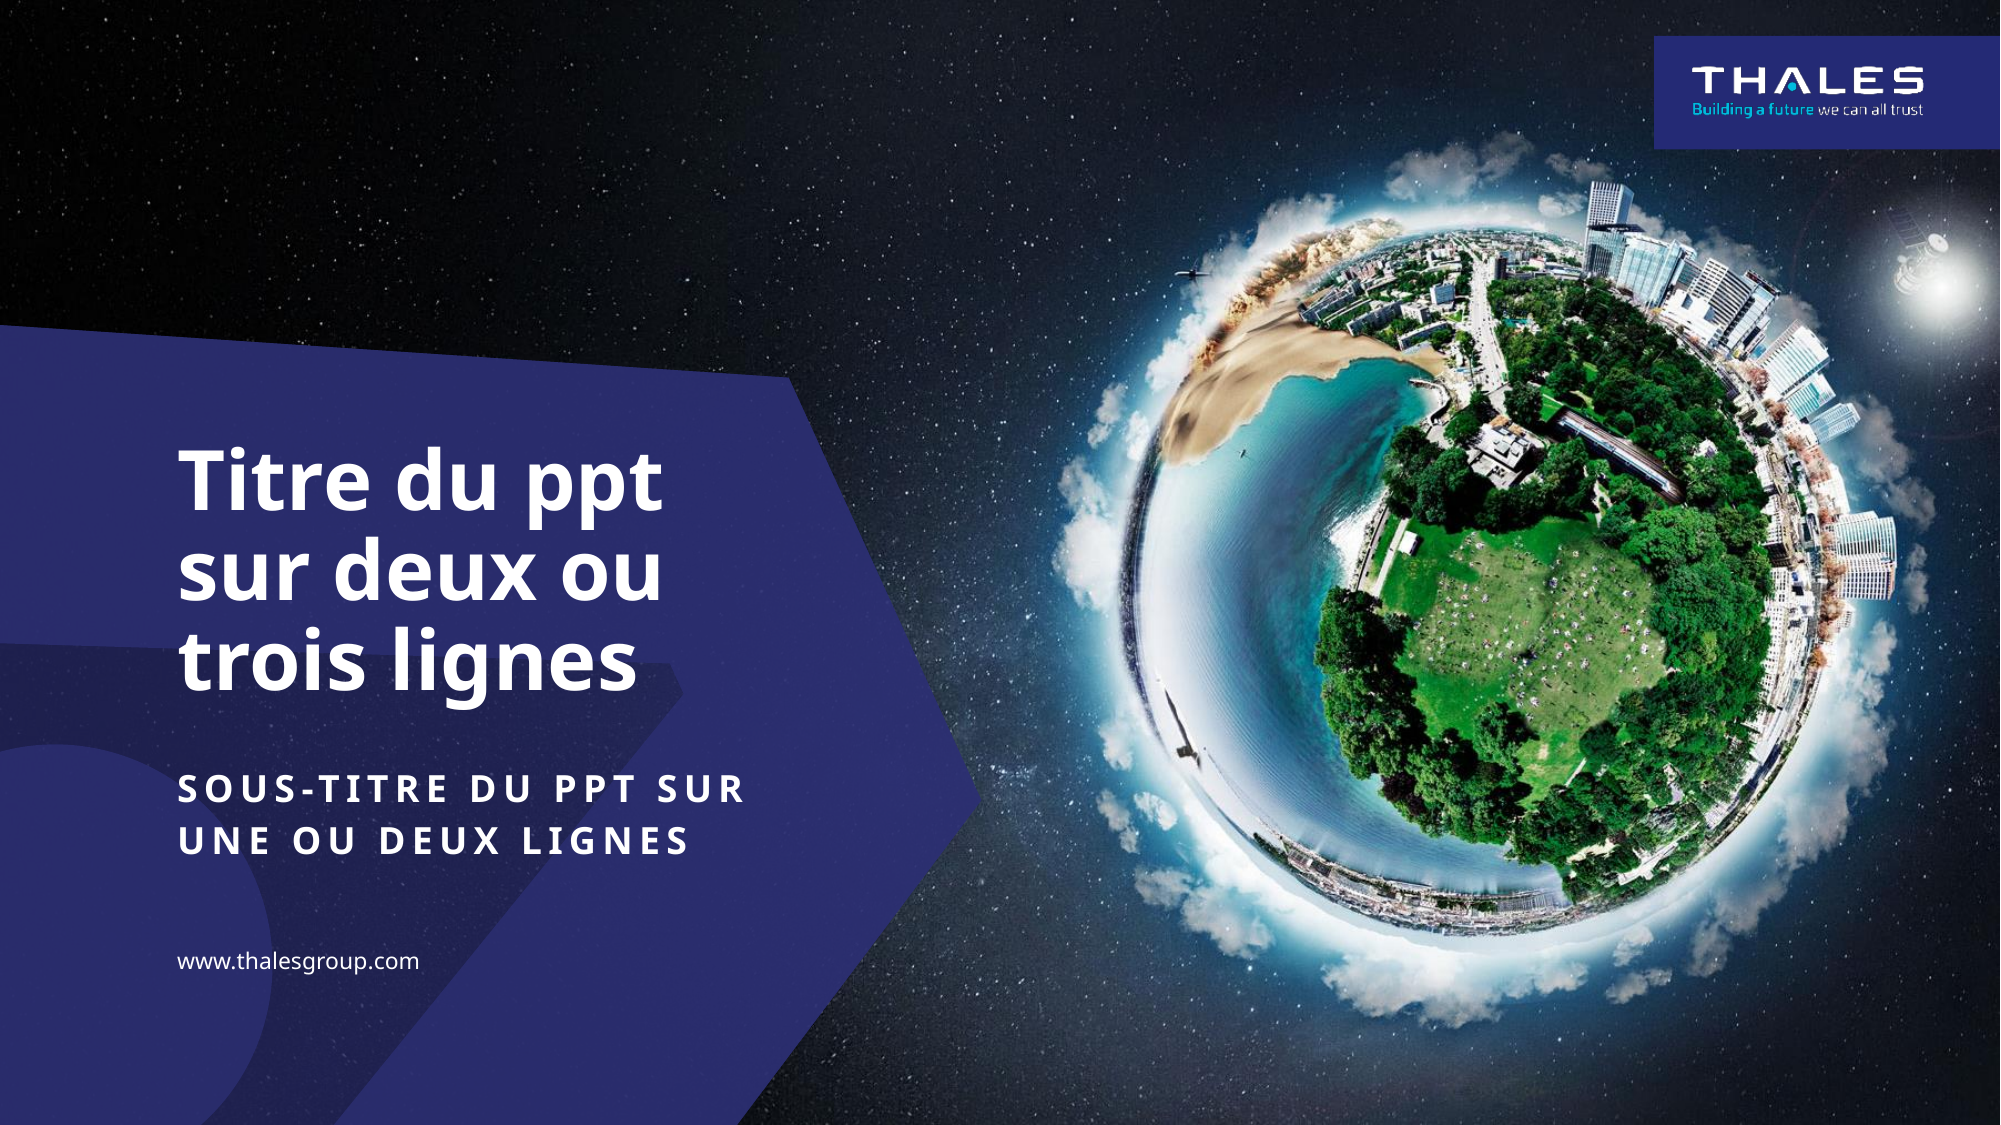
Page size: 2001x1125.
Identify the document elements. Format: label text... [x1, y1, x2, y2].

picture [0, 0, 2000, 1125]
picture [1670, 41, 1945, 145]
list SOUS-TITRE DU PPT SUR UNE OU DEUX LIGNES [177, 759, 803, 859]
title Titre du ppt sur deux ou trois lignes [177, 436, 803, 710]
